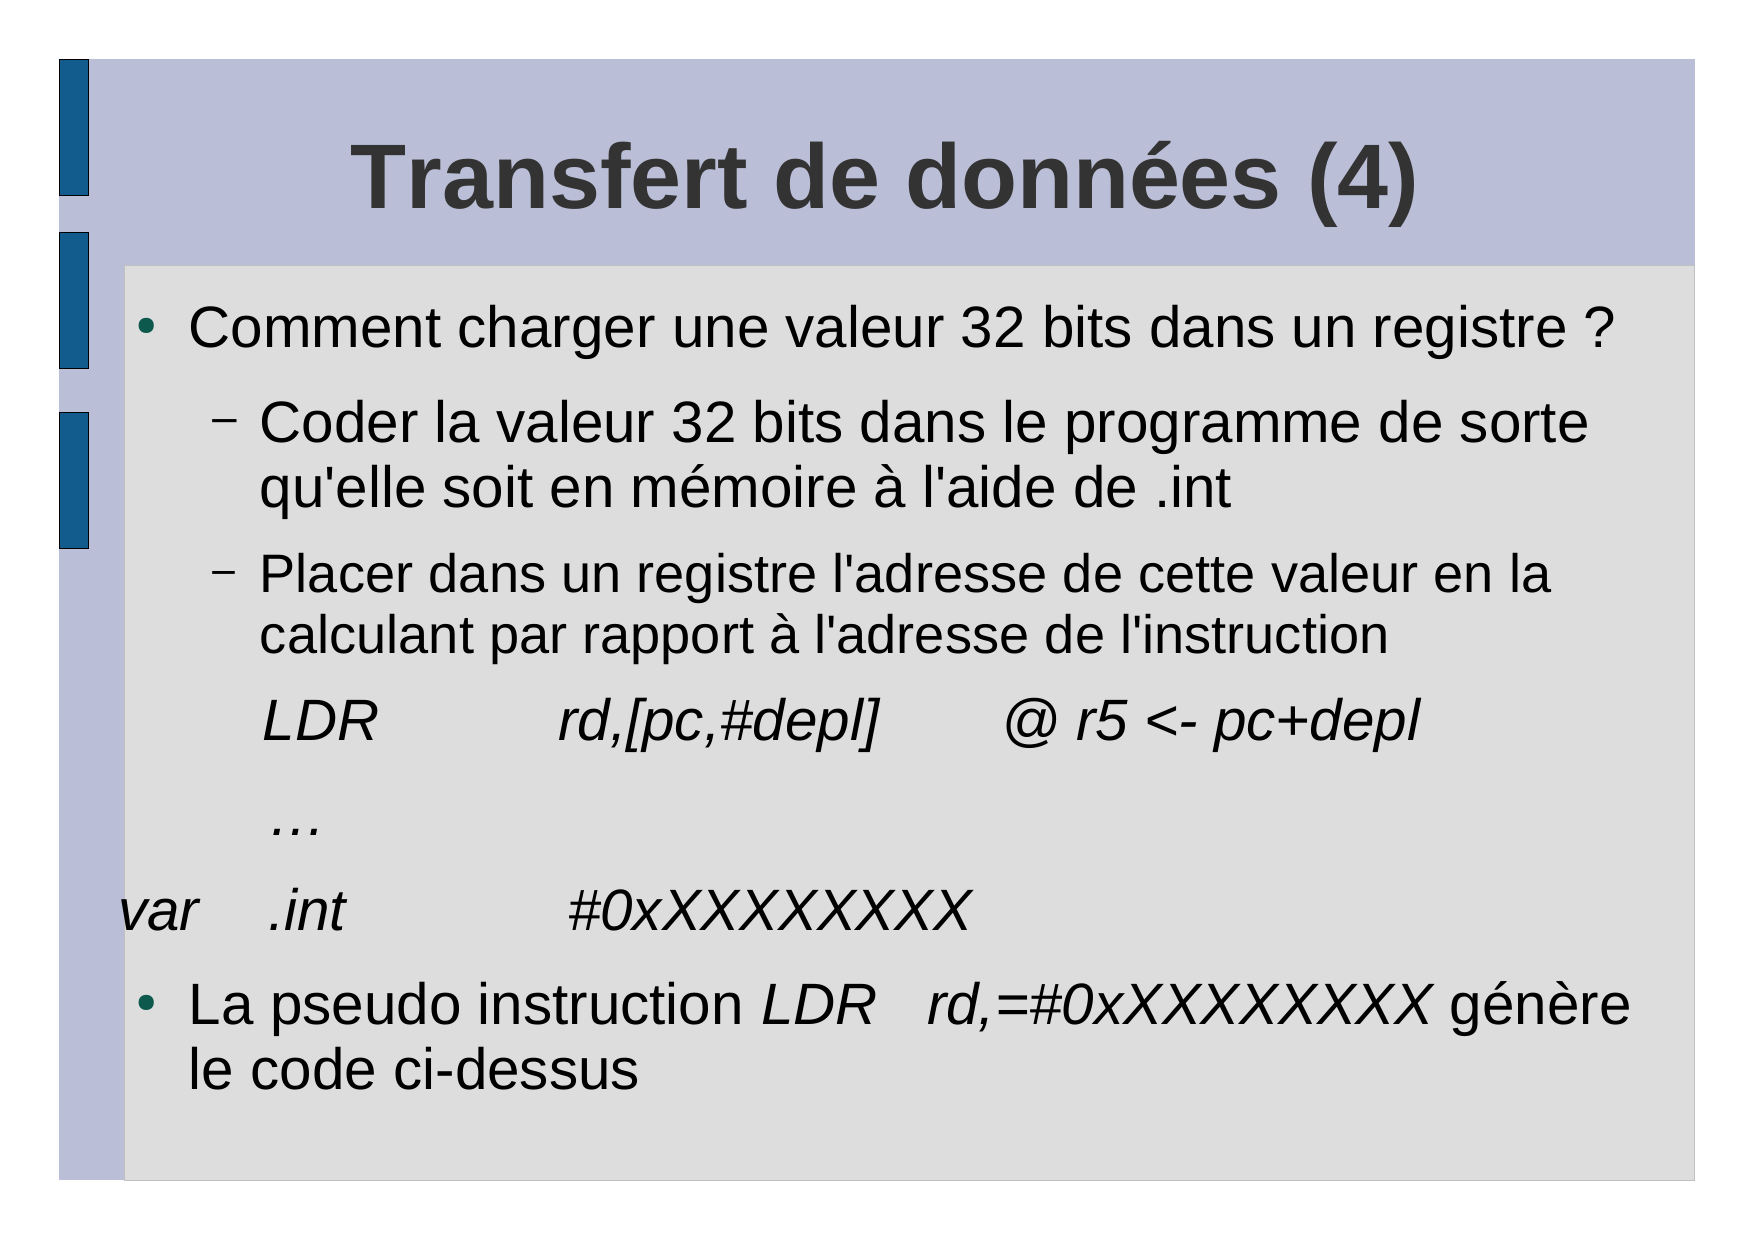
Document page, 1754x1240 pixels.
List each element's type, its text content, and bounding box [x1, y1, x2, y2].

title Transfert de données (4) [118, 88, 1654, 266]
list Comment charger une valeur 32 bits dans un registre ? Coder la valeur 32 bits dans le programme de sorte qu'elle soit en mémoire à l'aide de .int Placer dans un registre l'adresse de cette valeur en la calculant par rapport à l'adresse de l'instruction LDR rd,[pc,#depl] @ r5 <- pc+depl … var .int #0xXXXXXXXX La pseudo instruction LDR rd,=#0xXXXXXXXX génère le code ci-dessus [118, 295, 1654, 1102]
